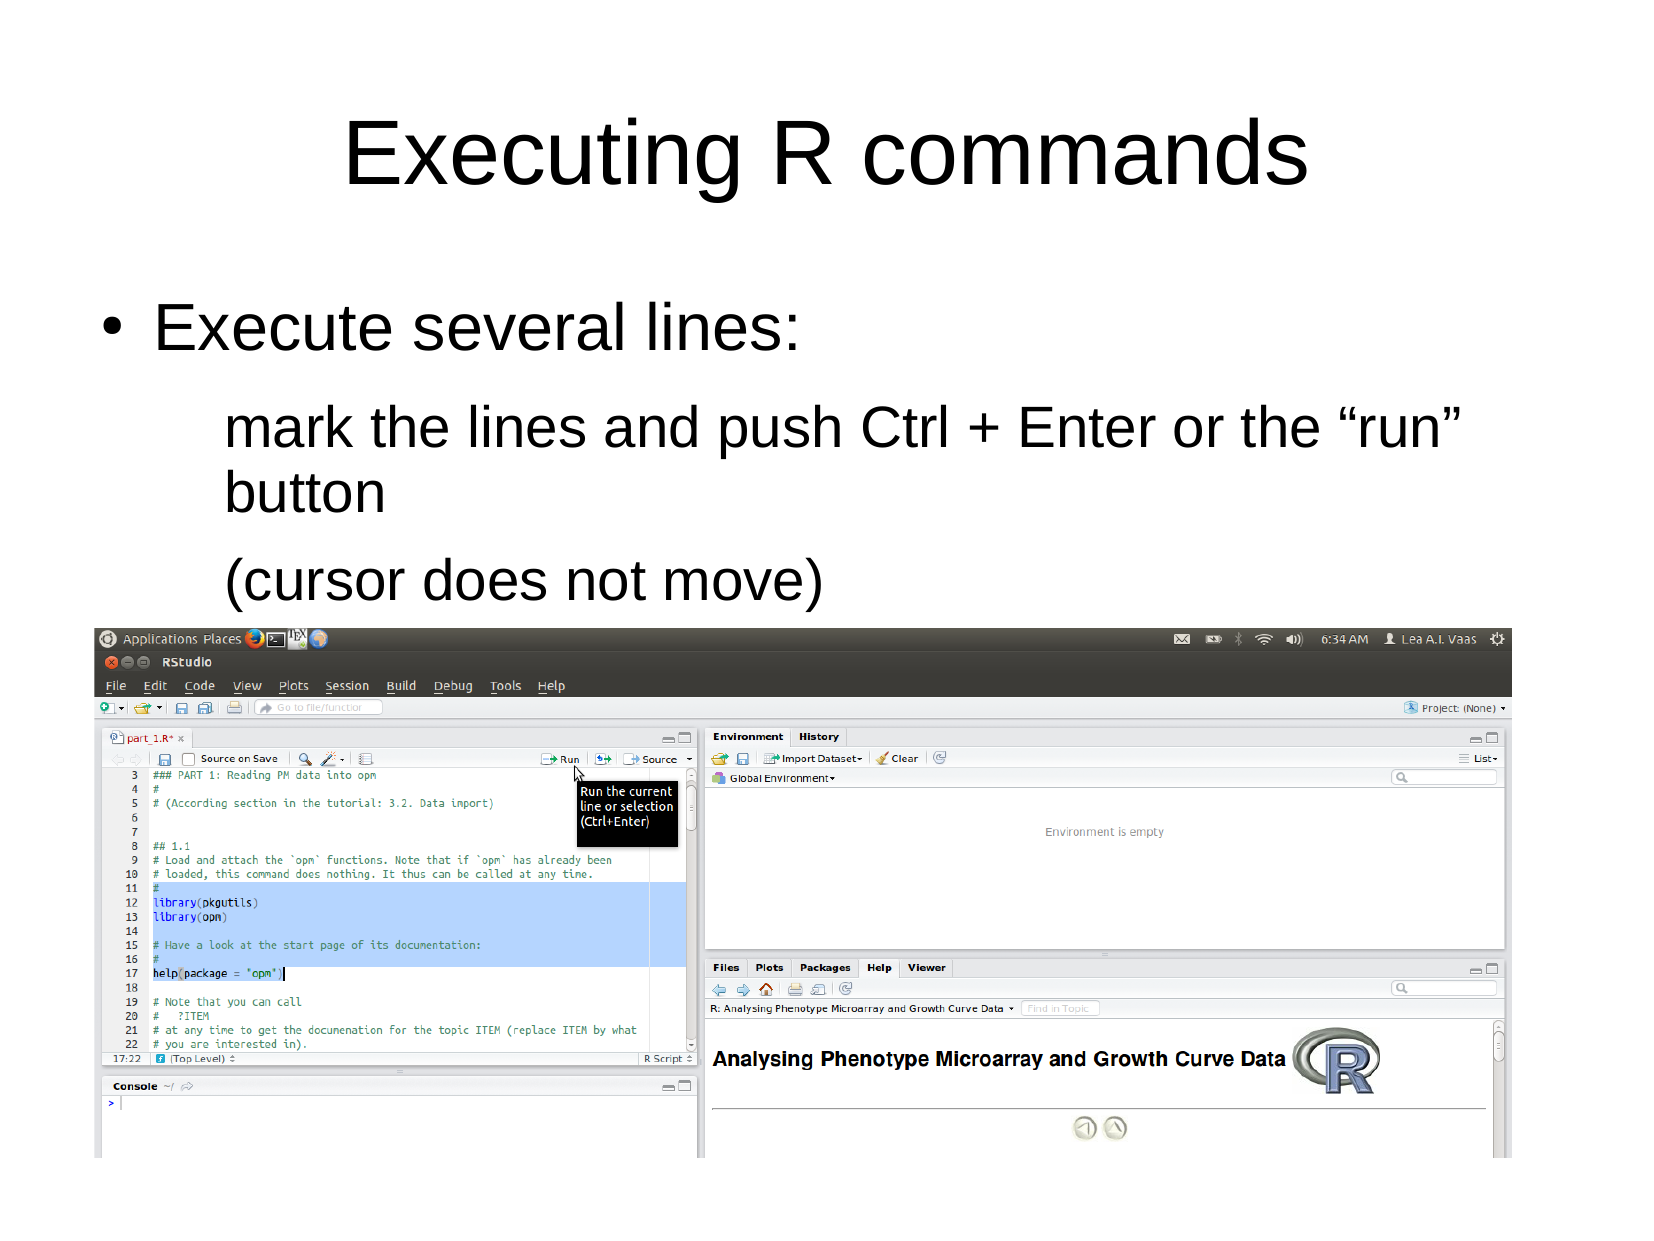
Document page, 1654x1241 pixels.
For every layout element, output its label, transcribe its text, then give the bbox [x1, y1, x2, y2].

picture [94, 628, 1512, 1158]
list Execute several lines: mark the lines and push Ctrl + Enter or the “run” button (cursor does not move) [82, 290, 1571, 1010]
title Executing R commands [82, 49, 1571, 257]
